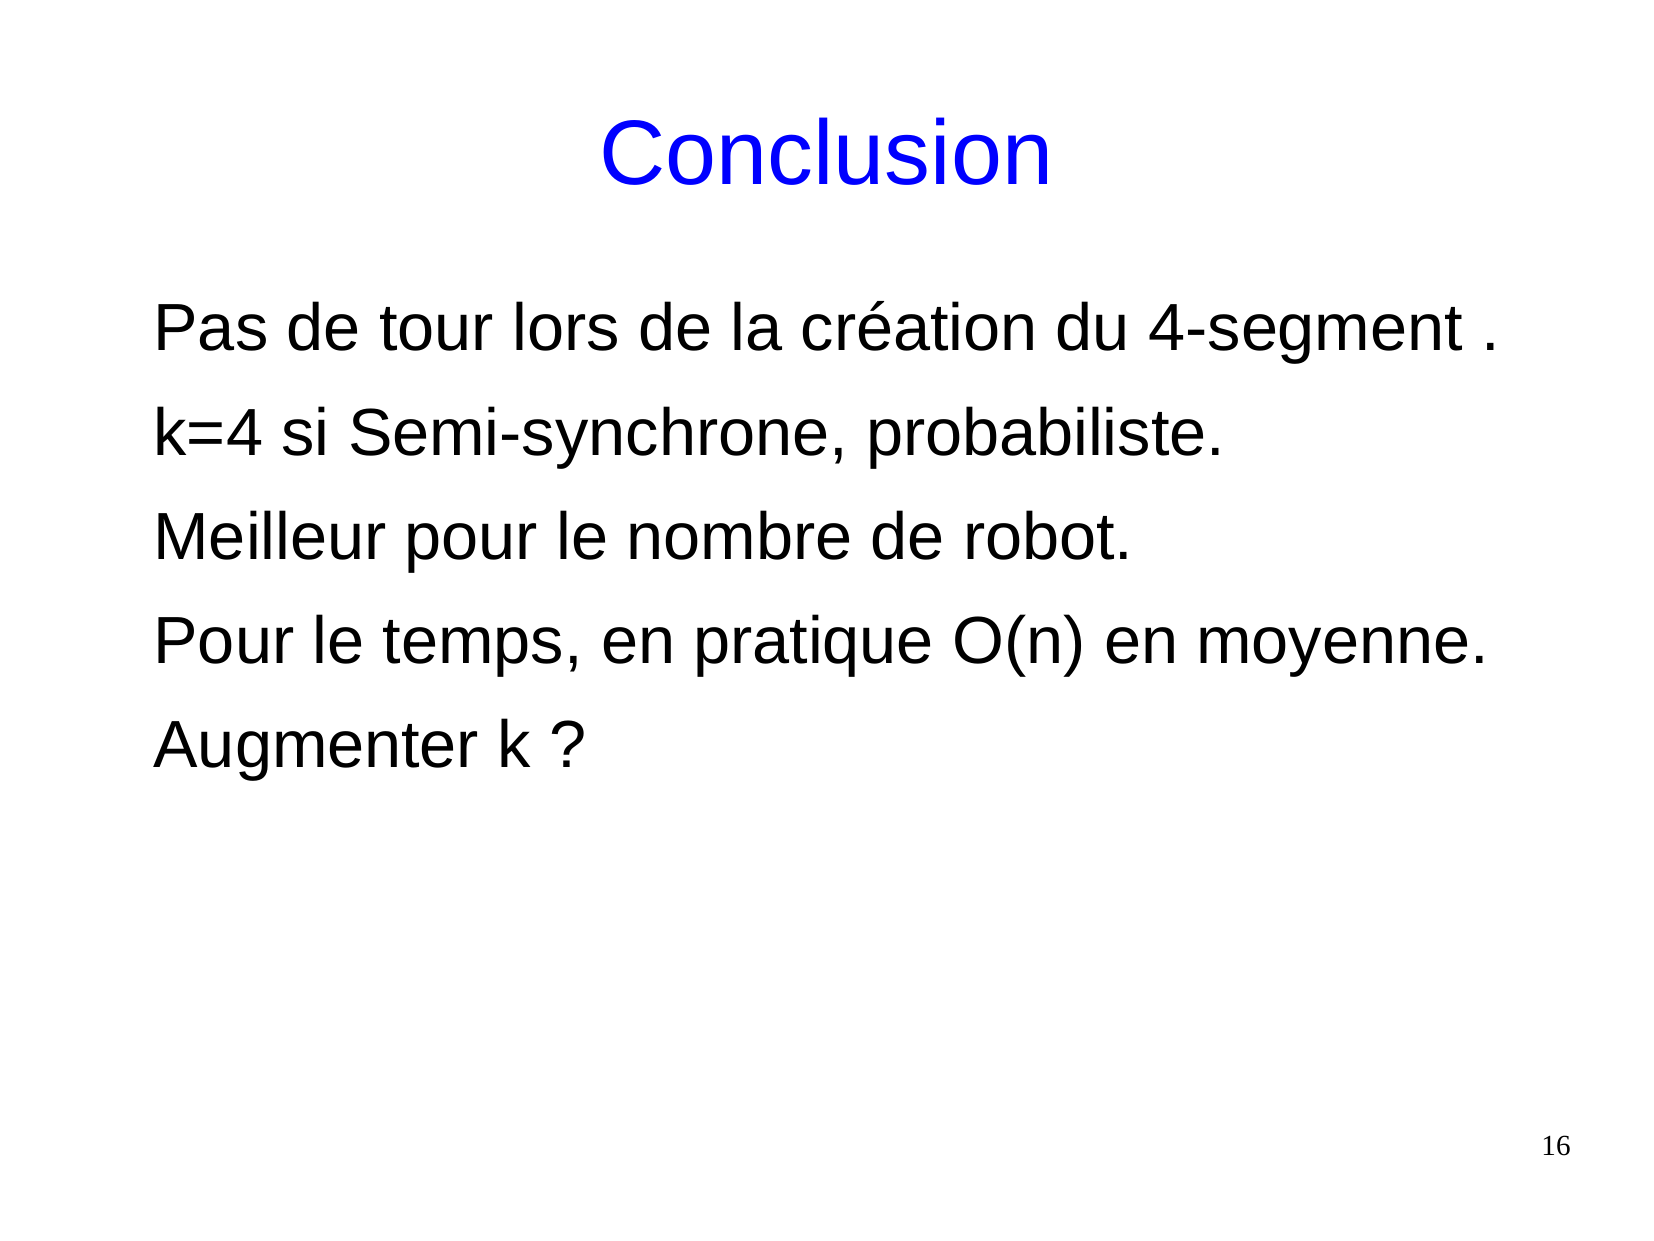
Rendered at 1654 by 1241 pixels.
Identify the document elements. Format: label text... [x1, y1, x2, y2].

list Pas de tour lors de la création du 4-segment . k=4 si Semi-synchrone, probabiliste. Meilleur pour le nombre de robot. Pour le temps, en pratique O(n) en moyenne. Augmenter k ? [82, 290, 1538, 1010]
title Conclusion [82, 49, 1571, 257]
